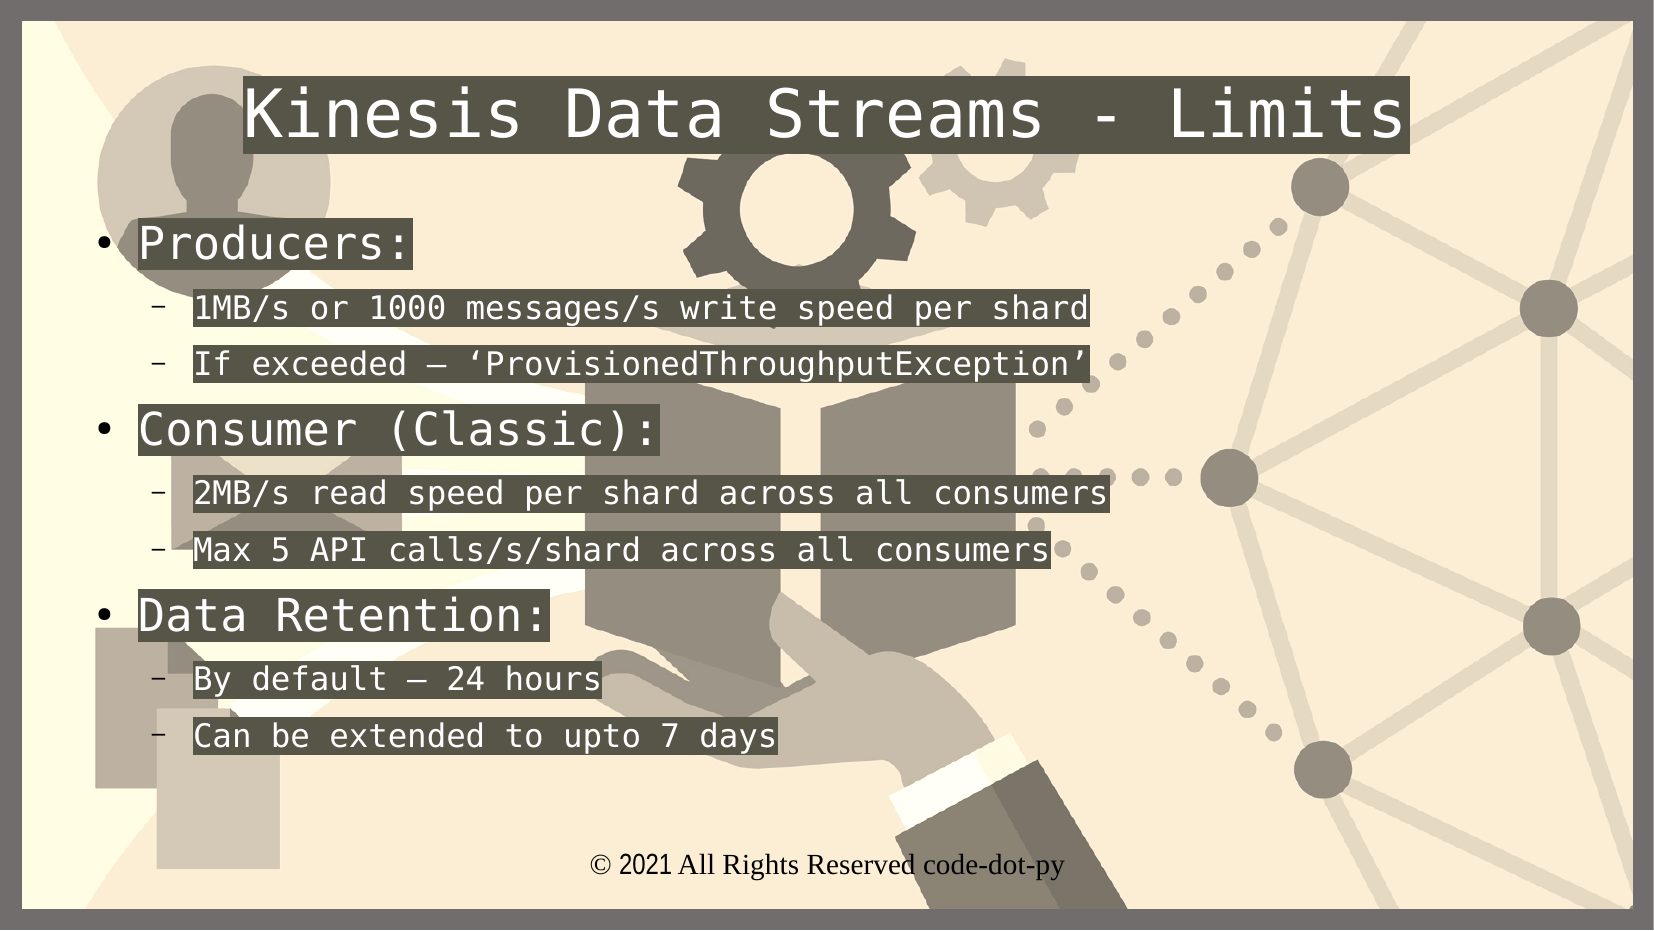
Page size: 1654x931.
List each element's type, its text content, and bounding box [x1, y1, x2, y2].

list Producers: 1MB/s or 1000 messages/s write speed per shard If exceeded – ‘ProvisionedThroughputException’ Consumer (Classic): 2MB/s read speed per shard across all consumers Max 5 API calls/s/shard across all consumers Data Retention: By default – 24 hours Can be extended to upto 7 days [82, 217, 1571, 758]
picture [0, 0, 1654, 930]
title Kinesis Data Streams - Limits [82, 37, 1571, 193]
